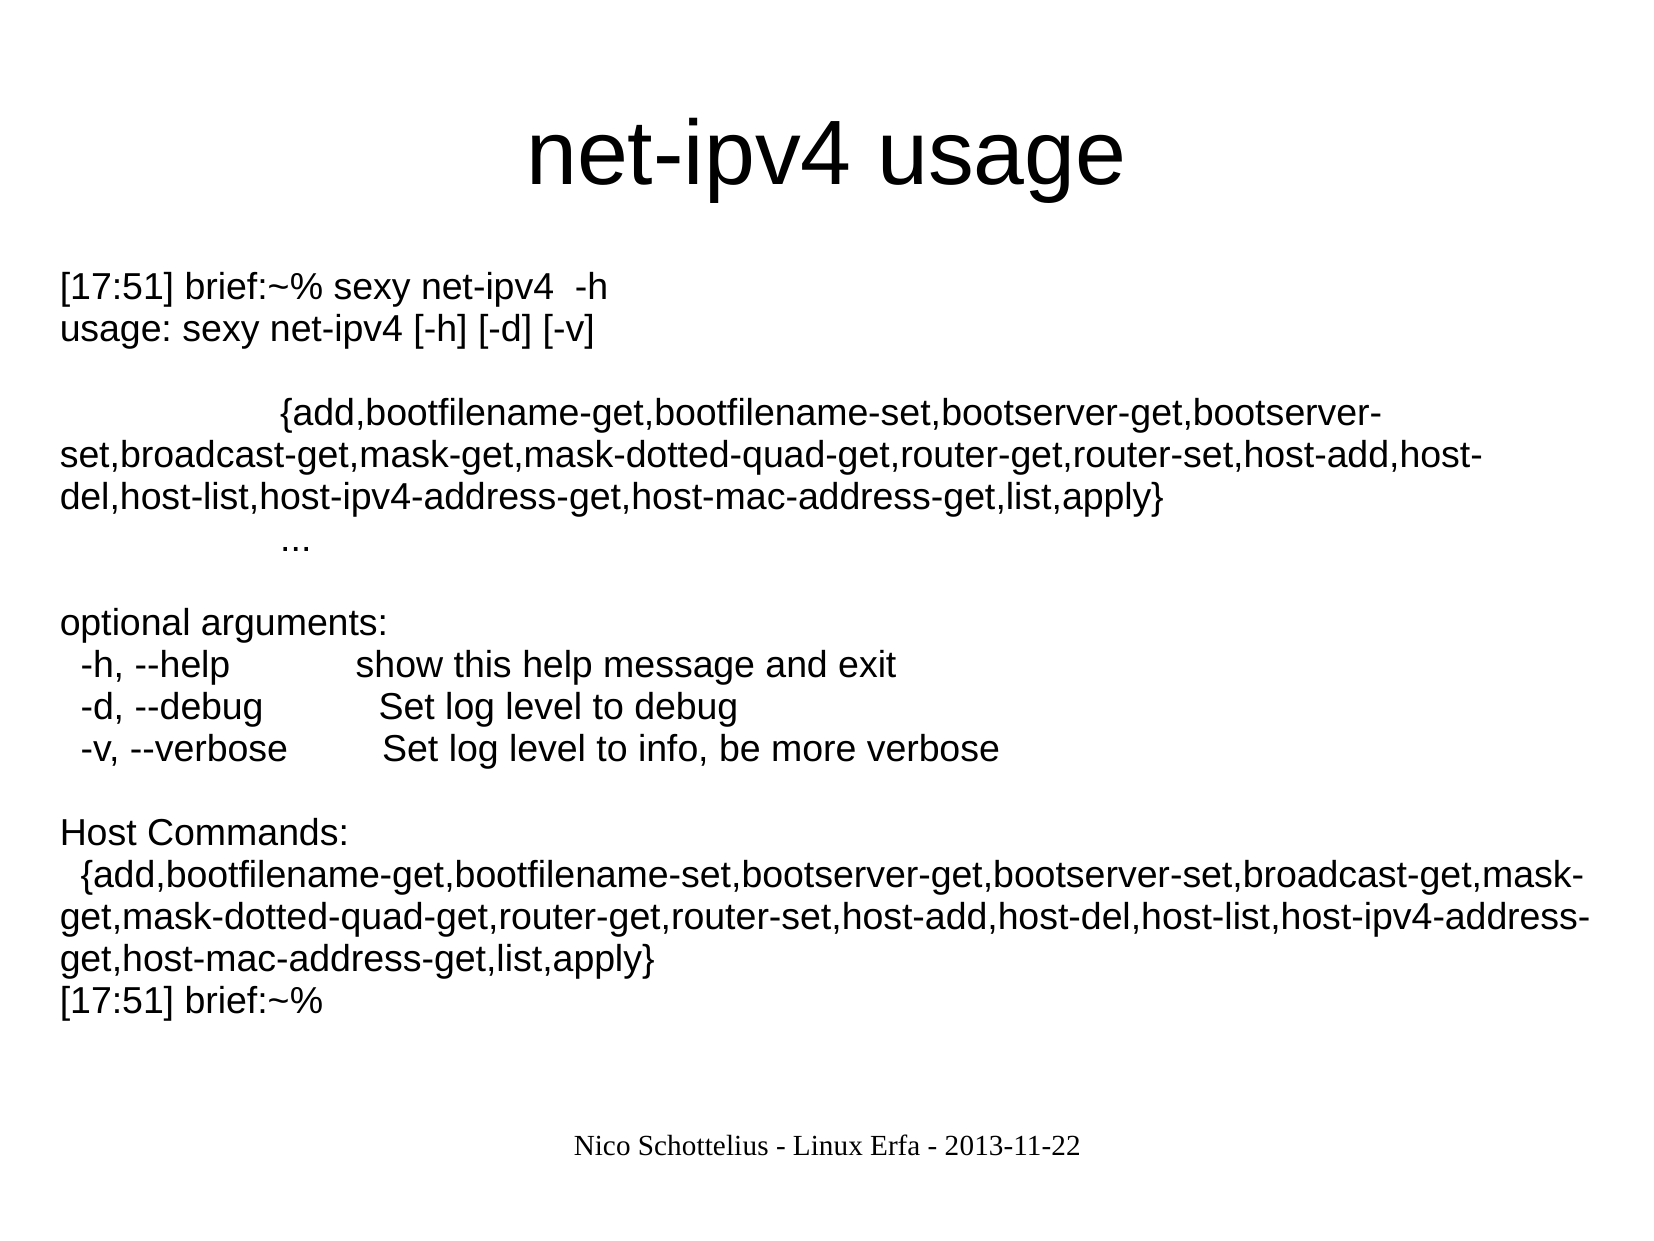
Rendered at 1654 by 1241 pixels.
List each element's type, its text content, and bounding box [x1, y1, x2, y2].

text_box [17:51] brief:~% sexy net-ipv4 -h usage: sexy net-ipv4 [-h] [-d] [-v] {add,bootfilename-get,bootfilename-set,bootserver-get,bootserver-set,broadcast-get,mask-get,mask-dotted-quad-get,router-get,router-set,host-add,host-del,host-list,host-ipv4-address-get,host-mac-address-get,list,apply} ... optional arguments: -h, --help show this help message and exit -d, --debug Set log level to debug -v, --verbose Set log level to info, be more verbose Host Commands: {add,bootfilename-get,bootfilename-set,bootserver-get,bootserver-set,broadcast-get,mask-get,mask-dotted-quad-get,router-get,router-set,host-add,host-del,host-list,host-ipv4-address-get,host-mac-address-get,list,apply} [17:51] brief:~% [44, 258, 1631, 1241]
title net-ipv4 usage [82, 49, 1571, 257]
